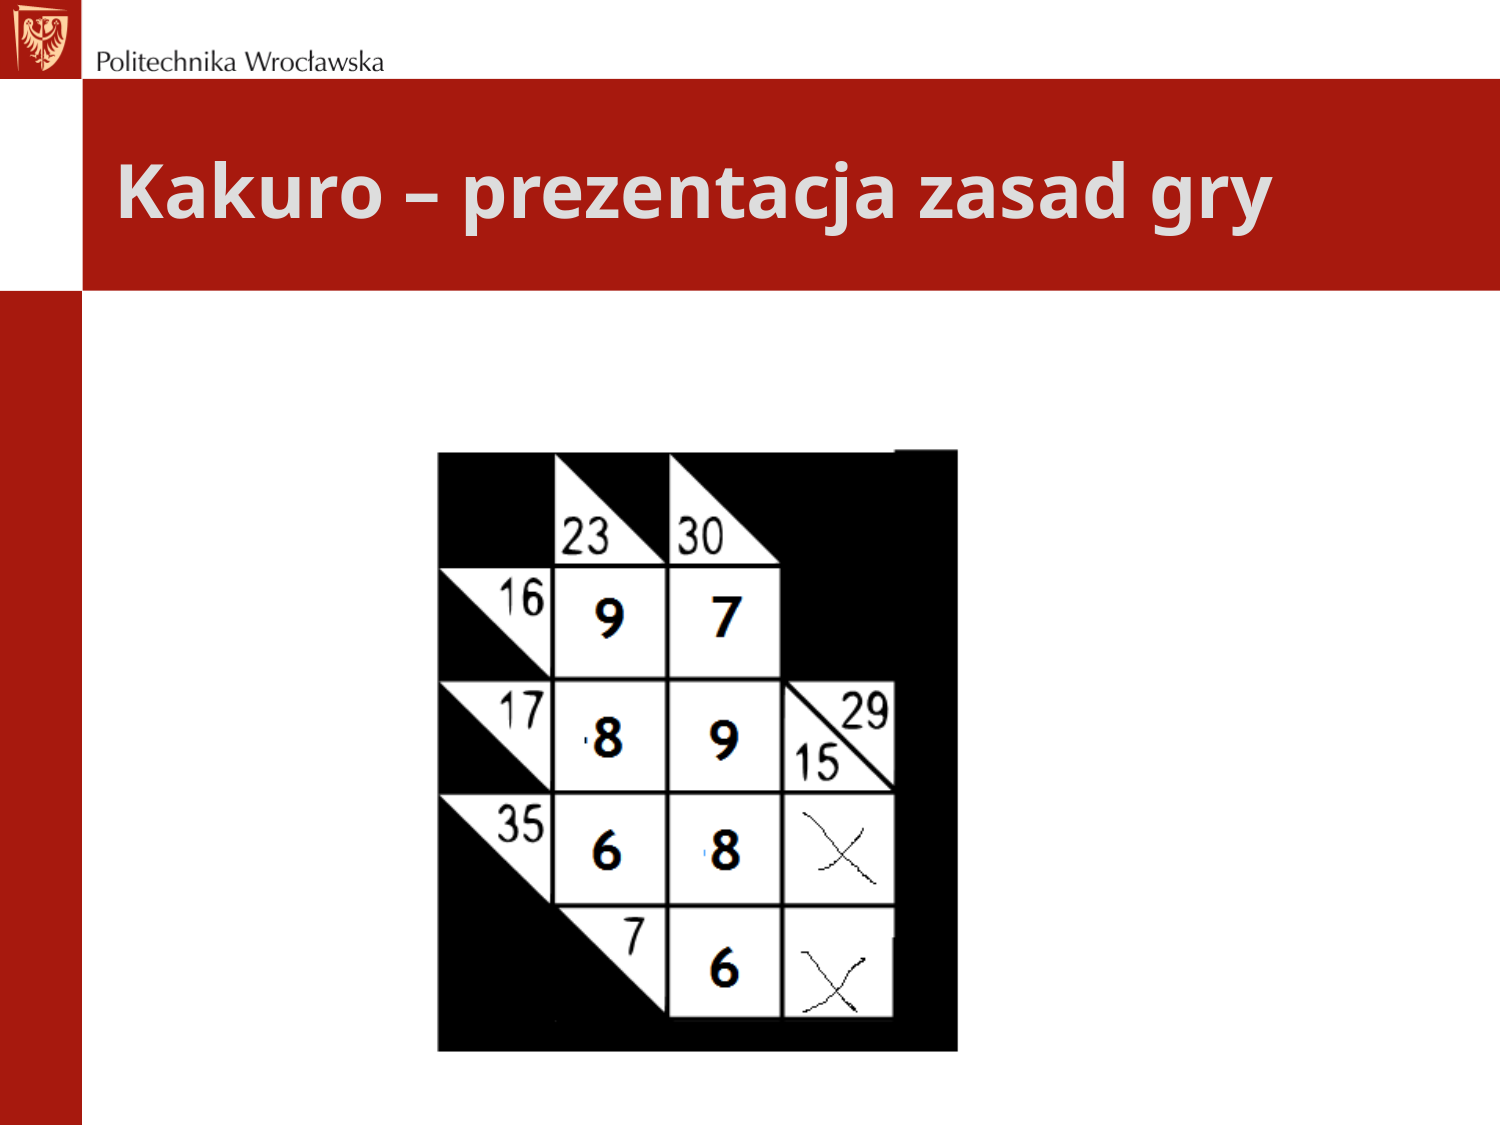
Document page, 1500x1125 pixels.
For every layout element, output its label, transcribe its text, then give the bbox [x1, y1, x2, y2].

picture [425, 434, 991, 1081]
text_box Kakuro – prezentacja zasad gry [100, 103, 1483, 273]
picture [0, 0, 384, 79]
